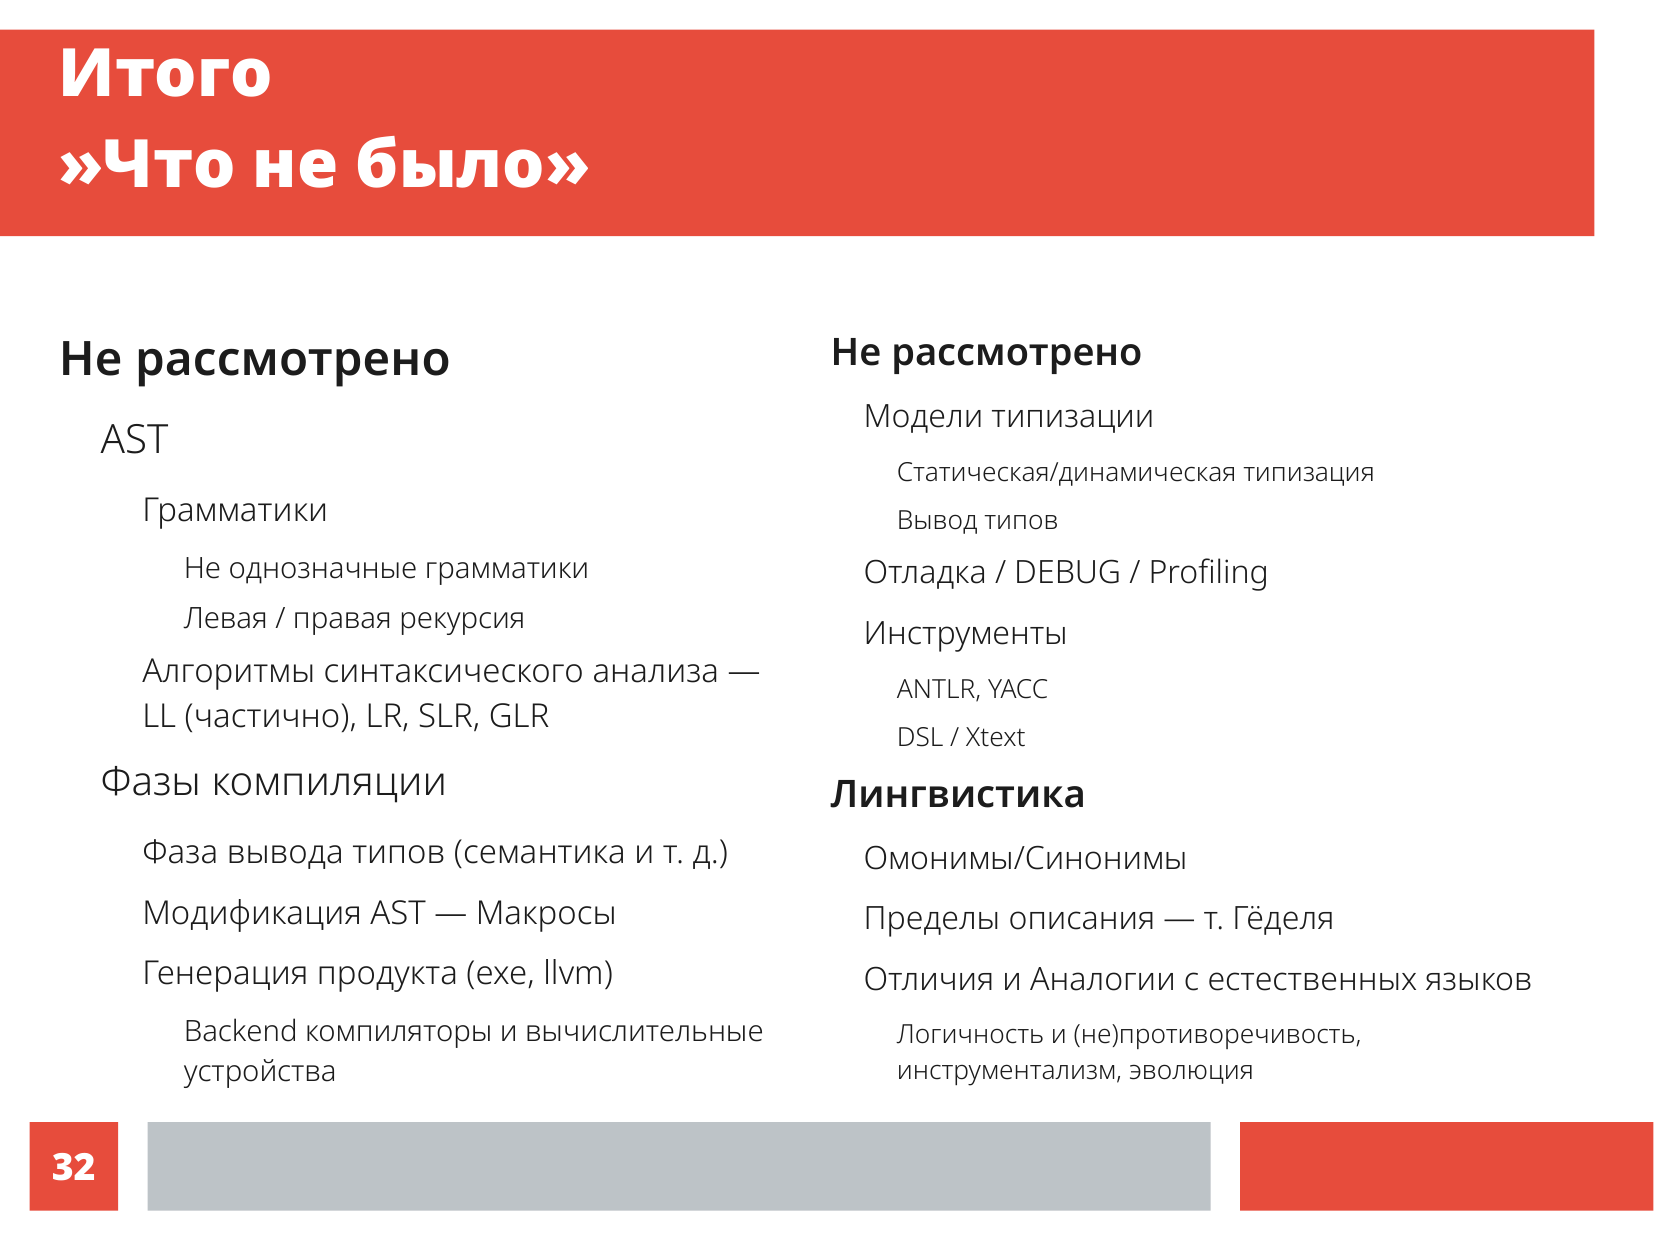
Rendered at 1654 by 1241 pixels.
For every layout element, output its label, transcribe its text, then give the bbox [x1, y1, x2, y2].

title Итого »Что не было» [59, 59, 1595, 207]
list Не рассмотрено AST Грамматики Не однозначные грамматики Левая / правая рекурсия Алгоритмы синтаксического анализа — LL (частично), LR, SLR, GLR Фазы компиляции Фаза вывода типов (семантика и т. д.) Модификация AST — Макросы Генерация продукта (exe, llvm) Backend компиляторы и вычислительные устройства [59, 324, 794, 1093]
list Не рассмотрено Модели типизации Статическая/динамическая типизация Вывод типов Отладка / DEBUG / Profiling Инструменты ANTLR, YACC DSL / Xtext Лингвистика Омонимы/Синонимы Пределы описания — т. Гёделя Отличия и Аналогии с естественных языков Логичность и (не)противоречивость, инструментализм, эволюция [830, 324, 1566, 1093]
